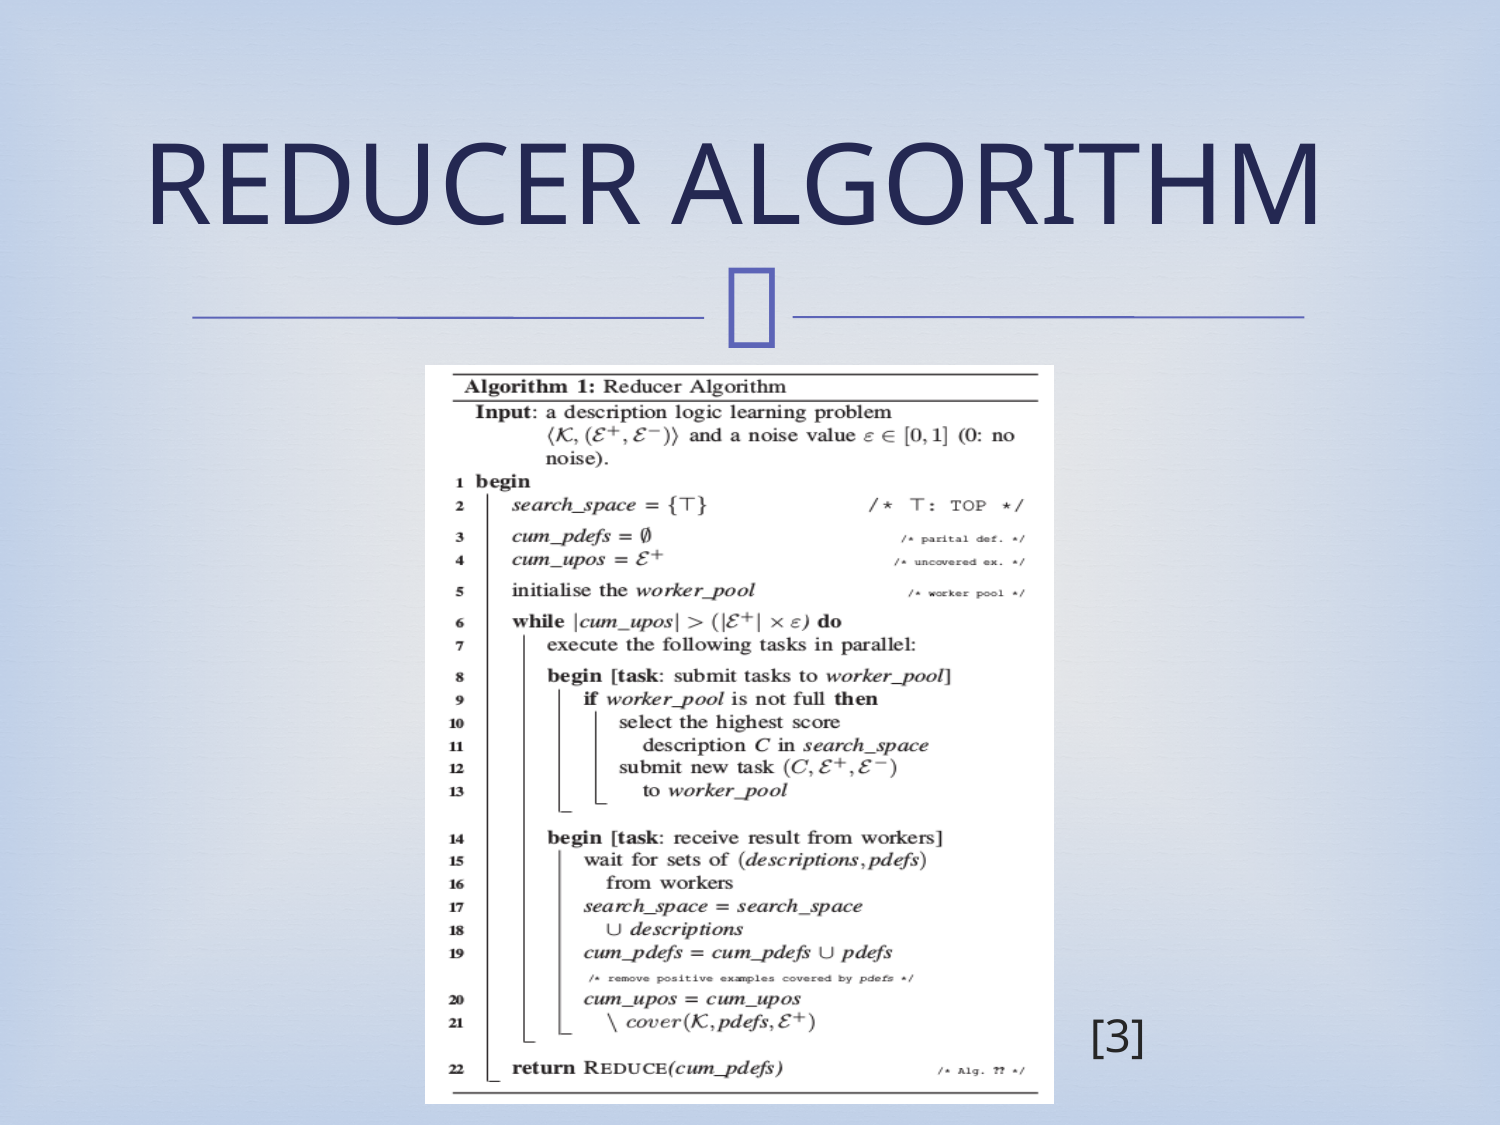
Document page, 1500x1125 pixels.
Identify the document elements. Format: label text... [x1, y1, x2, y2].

picture [0, 0, 1500, 1125]
list [3] [1074, 999, 1163, 1083]
title REDUCER ALGORITHM [112, 93, 1386, 267]
